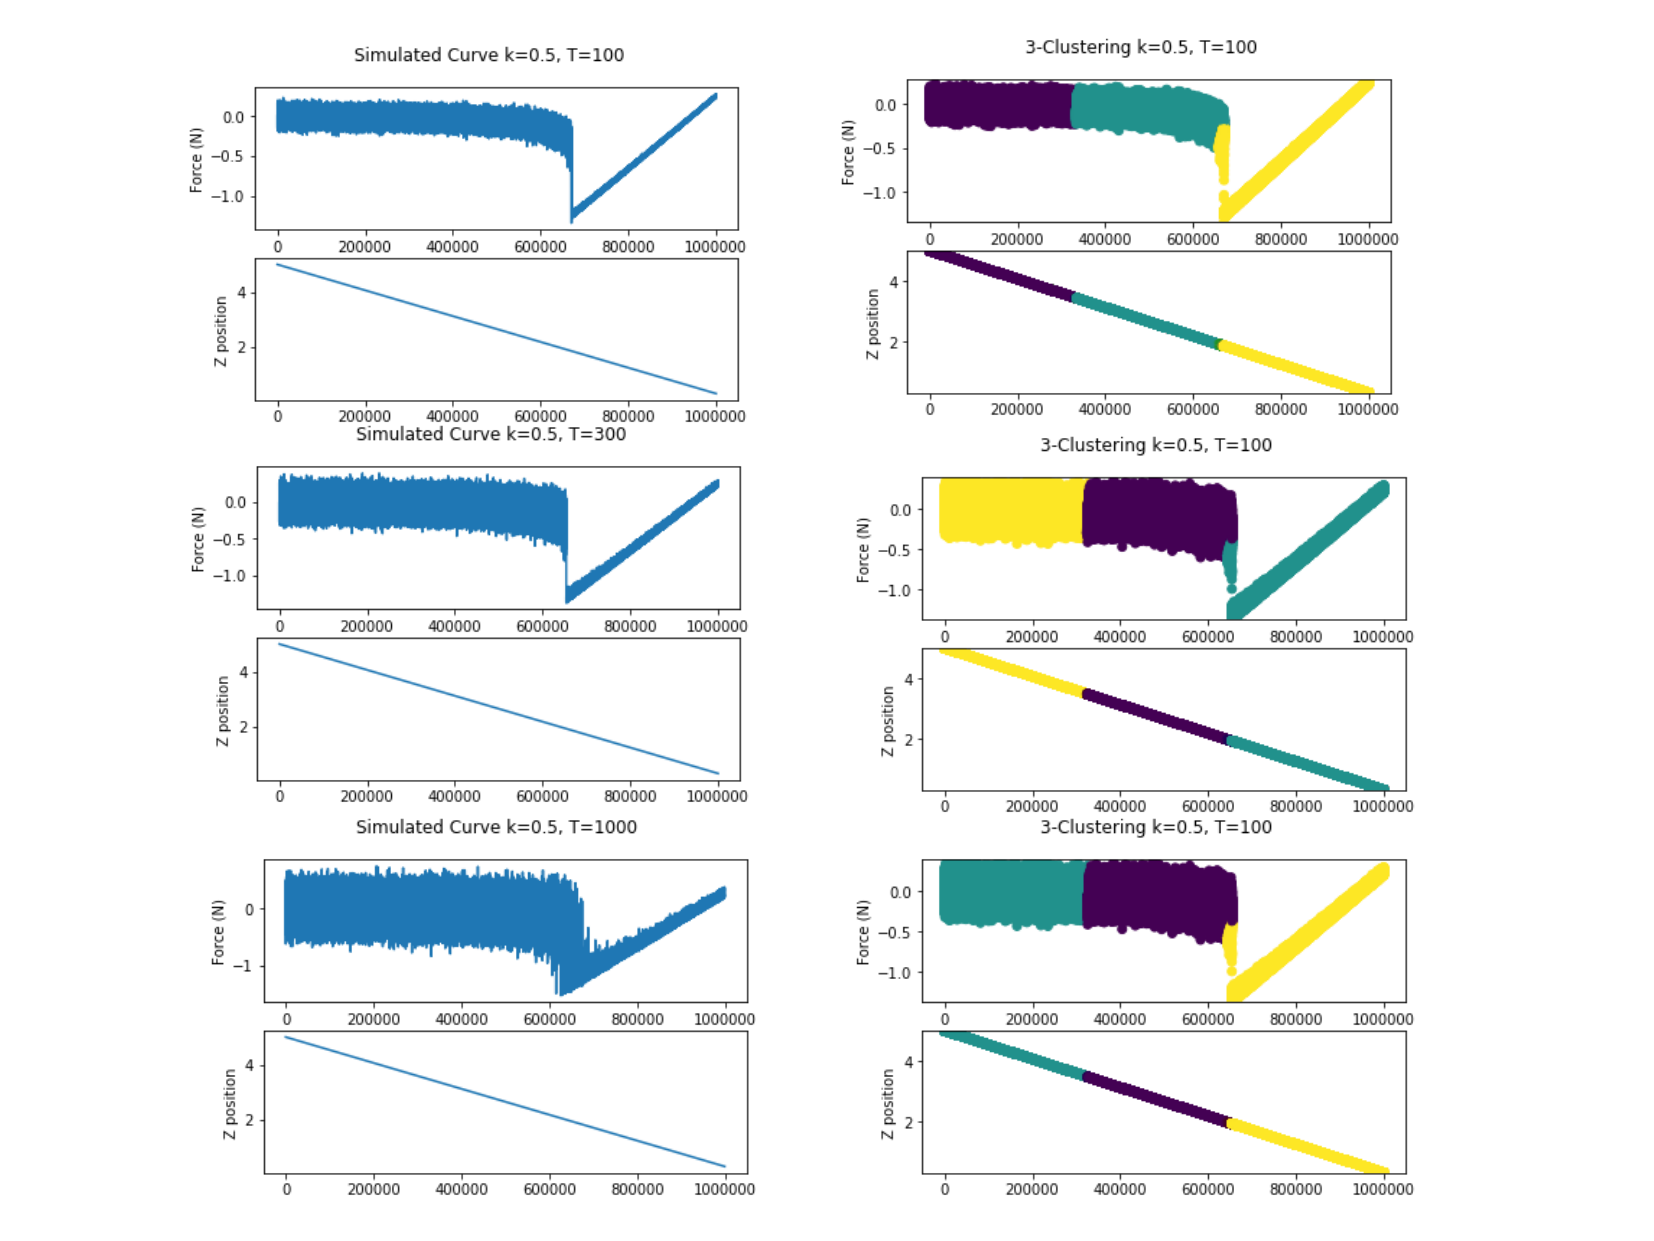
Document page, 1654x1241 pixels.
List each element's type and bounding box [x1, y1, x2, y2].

picture [832, 29, 1426, 1208]
picture [180, 37, 766, 1208]
